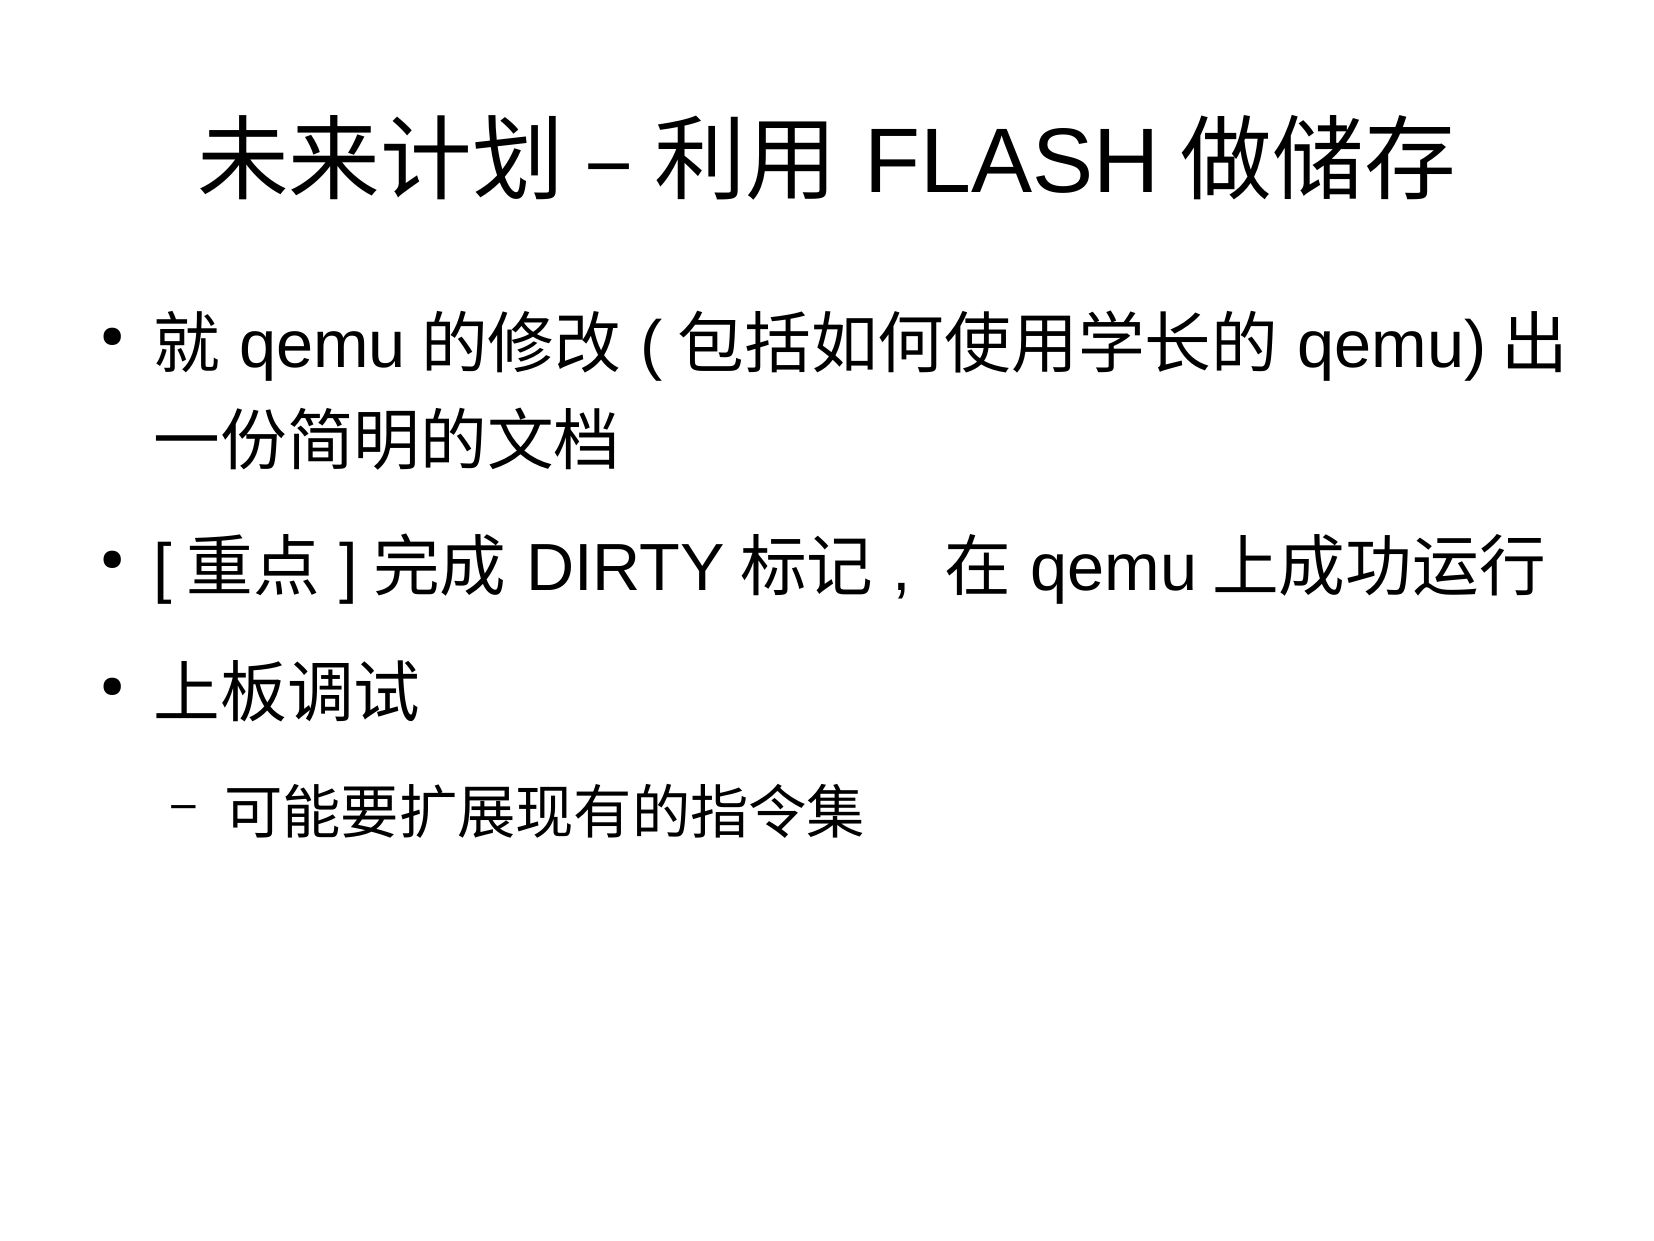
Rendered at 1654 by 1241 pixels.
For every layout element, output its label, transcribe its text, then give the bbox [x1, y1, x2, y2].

list 就qemu的修改(包括如何使用学长的qemu)出一份简明的文档 [重点]完成DIRTY标记, 在qemu上成功运行 上板调试 可能要扩展现有的指令集 [82, 290, 1571, 1010]
title 未来计划 – 利用FLASH做储存 [82, 49, 1571, 257]
